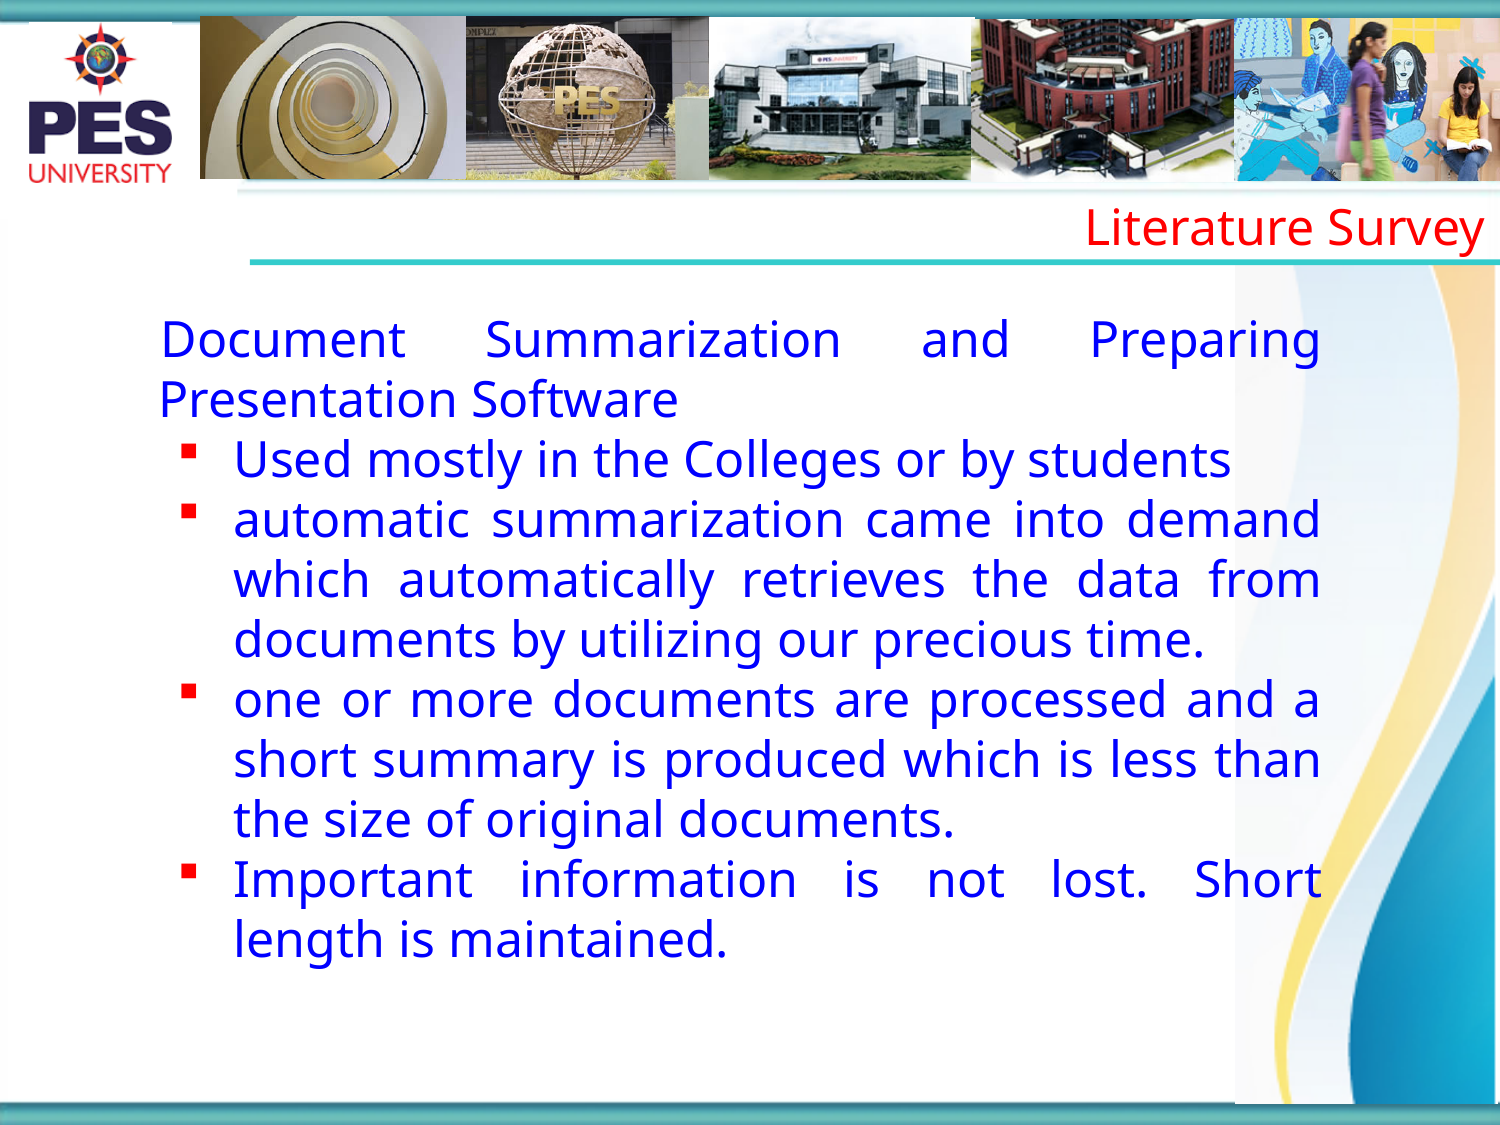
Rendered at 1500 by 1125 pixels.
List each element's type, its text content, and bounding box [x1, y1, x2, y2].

text_box Literature Survey [225, 187, 1500, 263]
picture [0, 0, 1500, 187]
text_box Document Summarization and Preparing Presentation Software Used mostly in the Colleges or by students automatic summarization came into demand which automatically retrieves the data from documents by utilizing our precious time. one or more documents are processed and a short summary is produced which is less than the size of original documents. Important information is not lost. Short length is maintained. [87, 299, 1338, 1075]
picture [0, 220, 1500, 1125]
